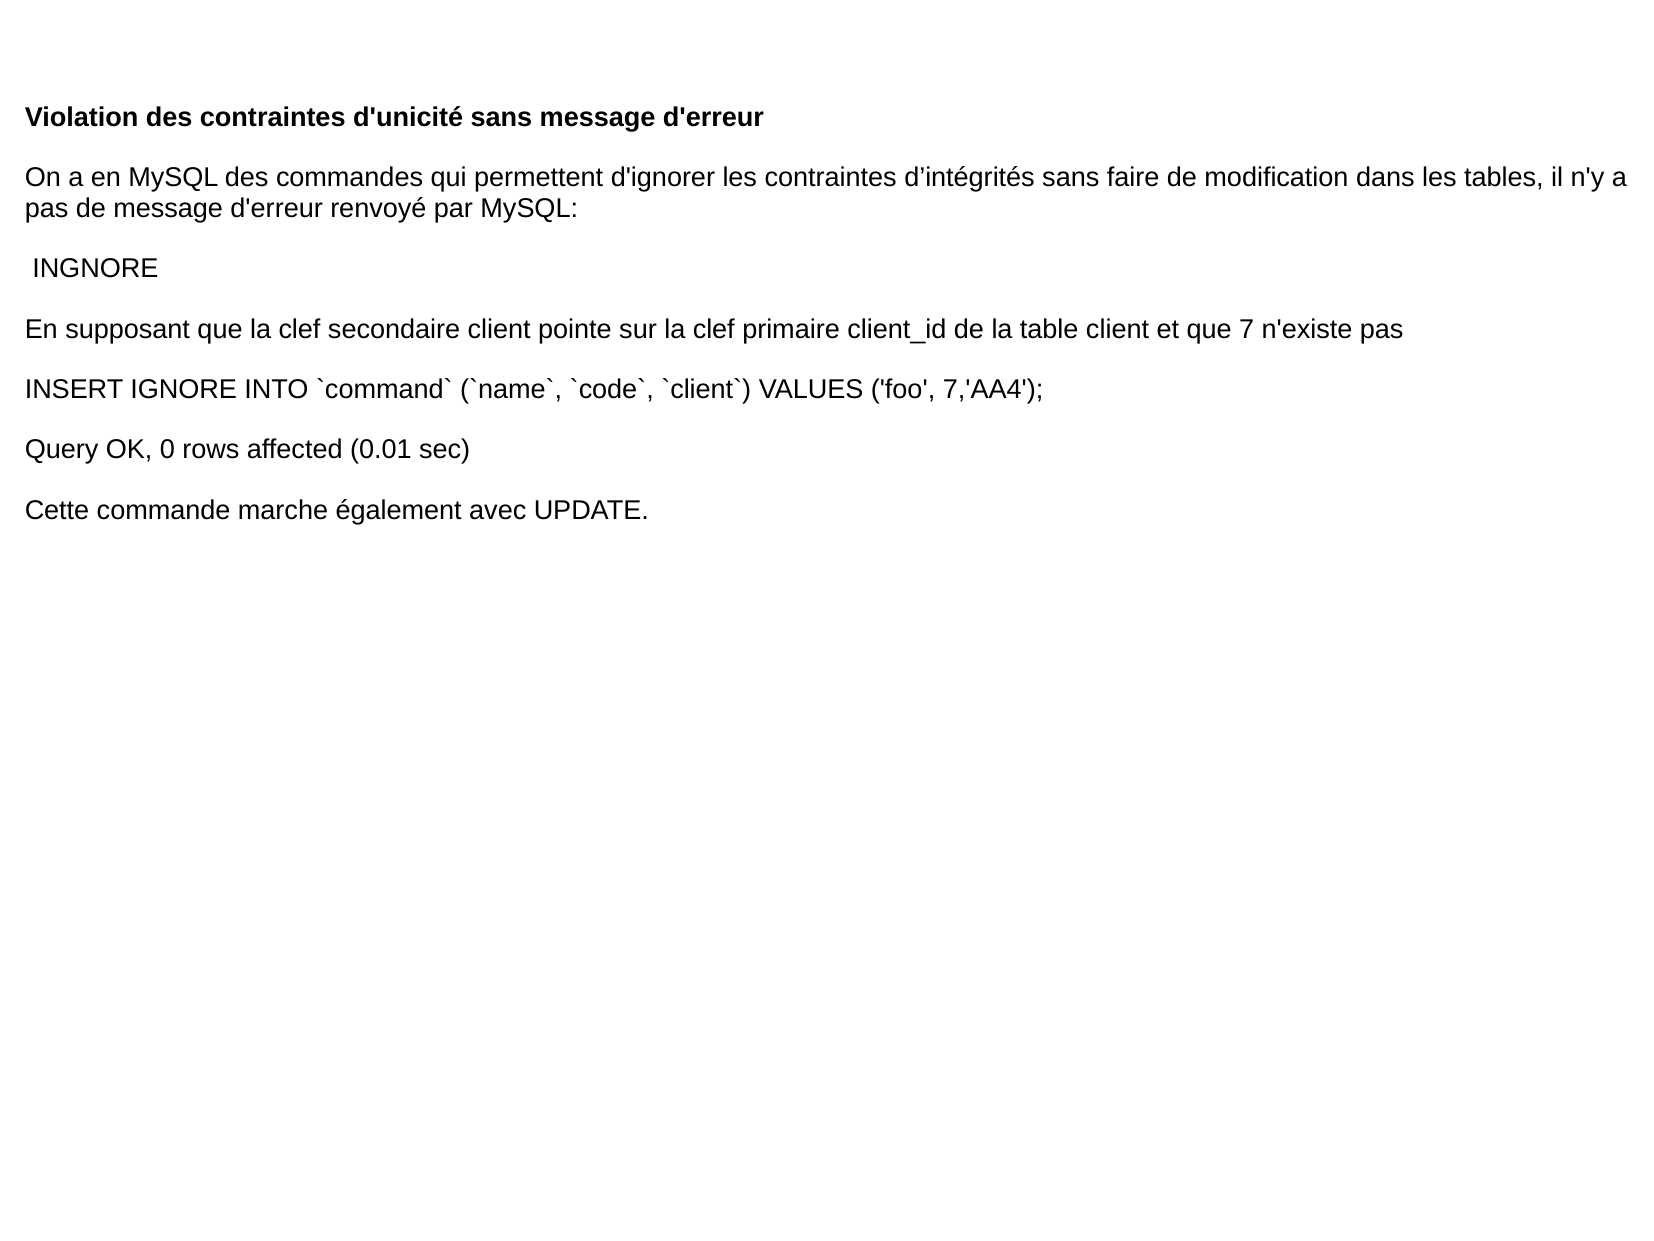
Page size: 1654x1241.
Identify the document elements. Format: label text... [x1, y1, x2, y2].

text_box Violation des contraintes d'unicité sans message d'erreur On a en MySQL des commandes qui permettent d'ignorer les contraintes d’intégrités sans faire de modification dans les tables, il n'y a pas de message d'erreur renvoyé par MySQL: INGNORE En supposant que la clef secondaire client pointe sur la clef primaire client_id de la table client et que 7 n'existe pas INSERT IGNORE INTO `command` (`name`, `code`, `client`) VALUES ('foo', 7,'AA4'); Query OK, 0 rows affected (0.01 sec) Cette commande marche également avec UPDATE. [10, 94, 1654, 1241]
